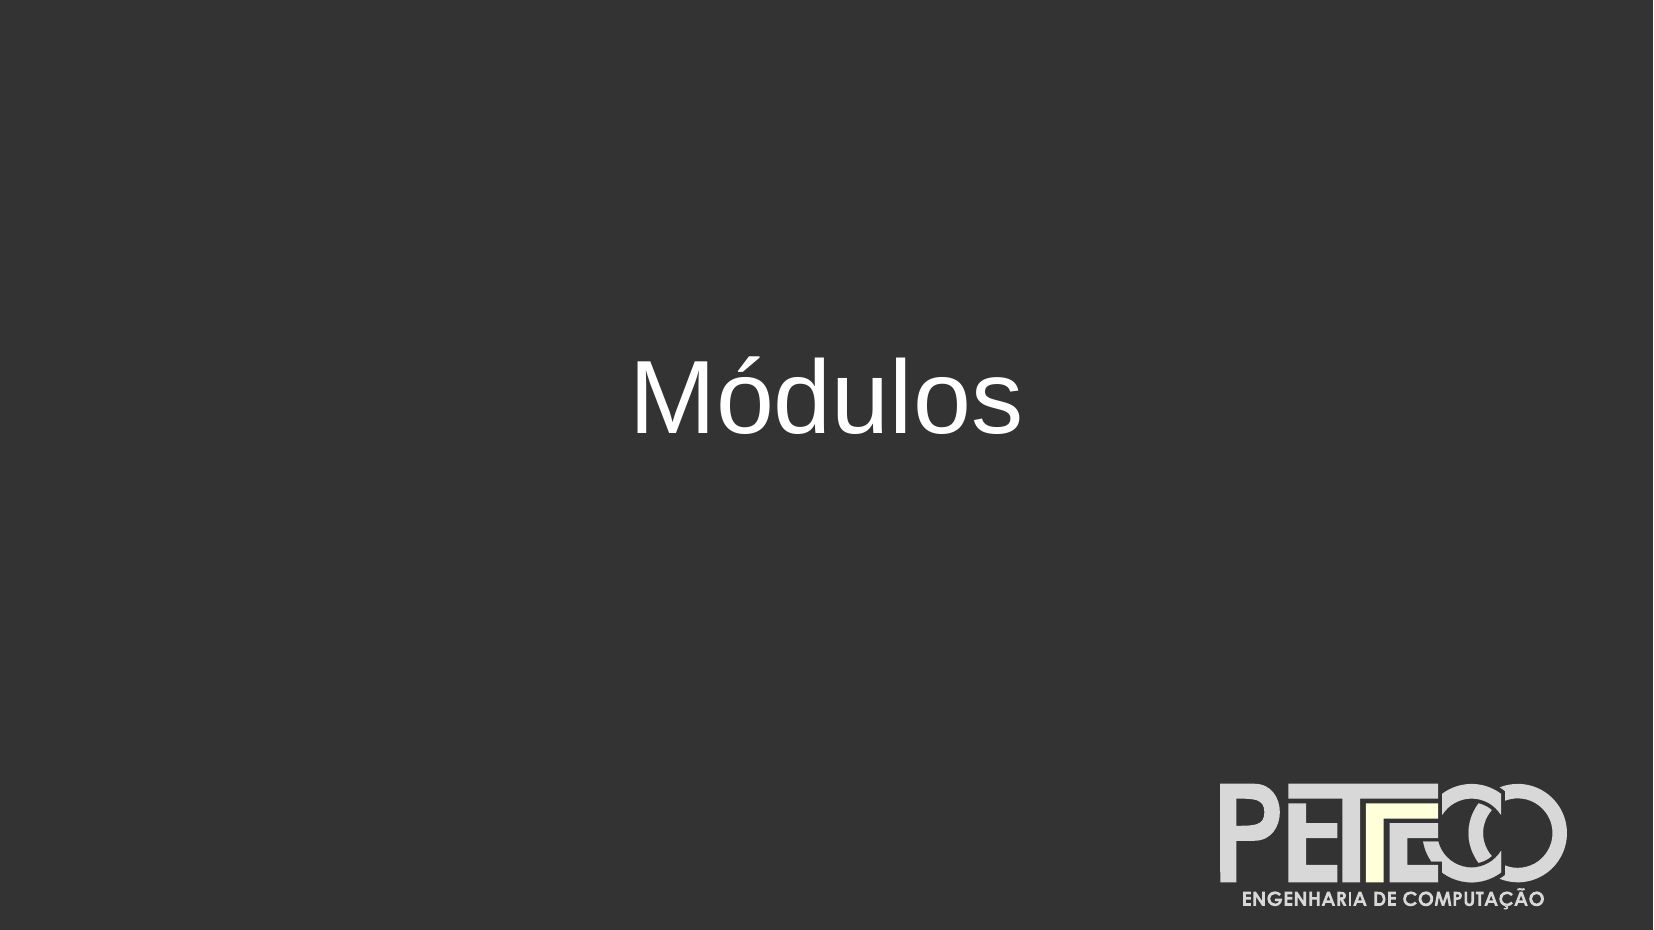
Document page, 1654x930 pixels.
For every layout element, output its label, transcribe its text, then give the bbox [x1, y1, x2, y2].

subtitle Módulos [82, 37, 1571, 757]
